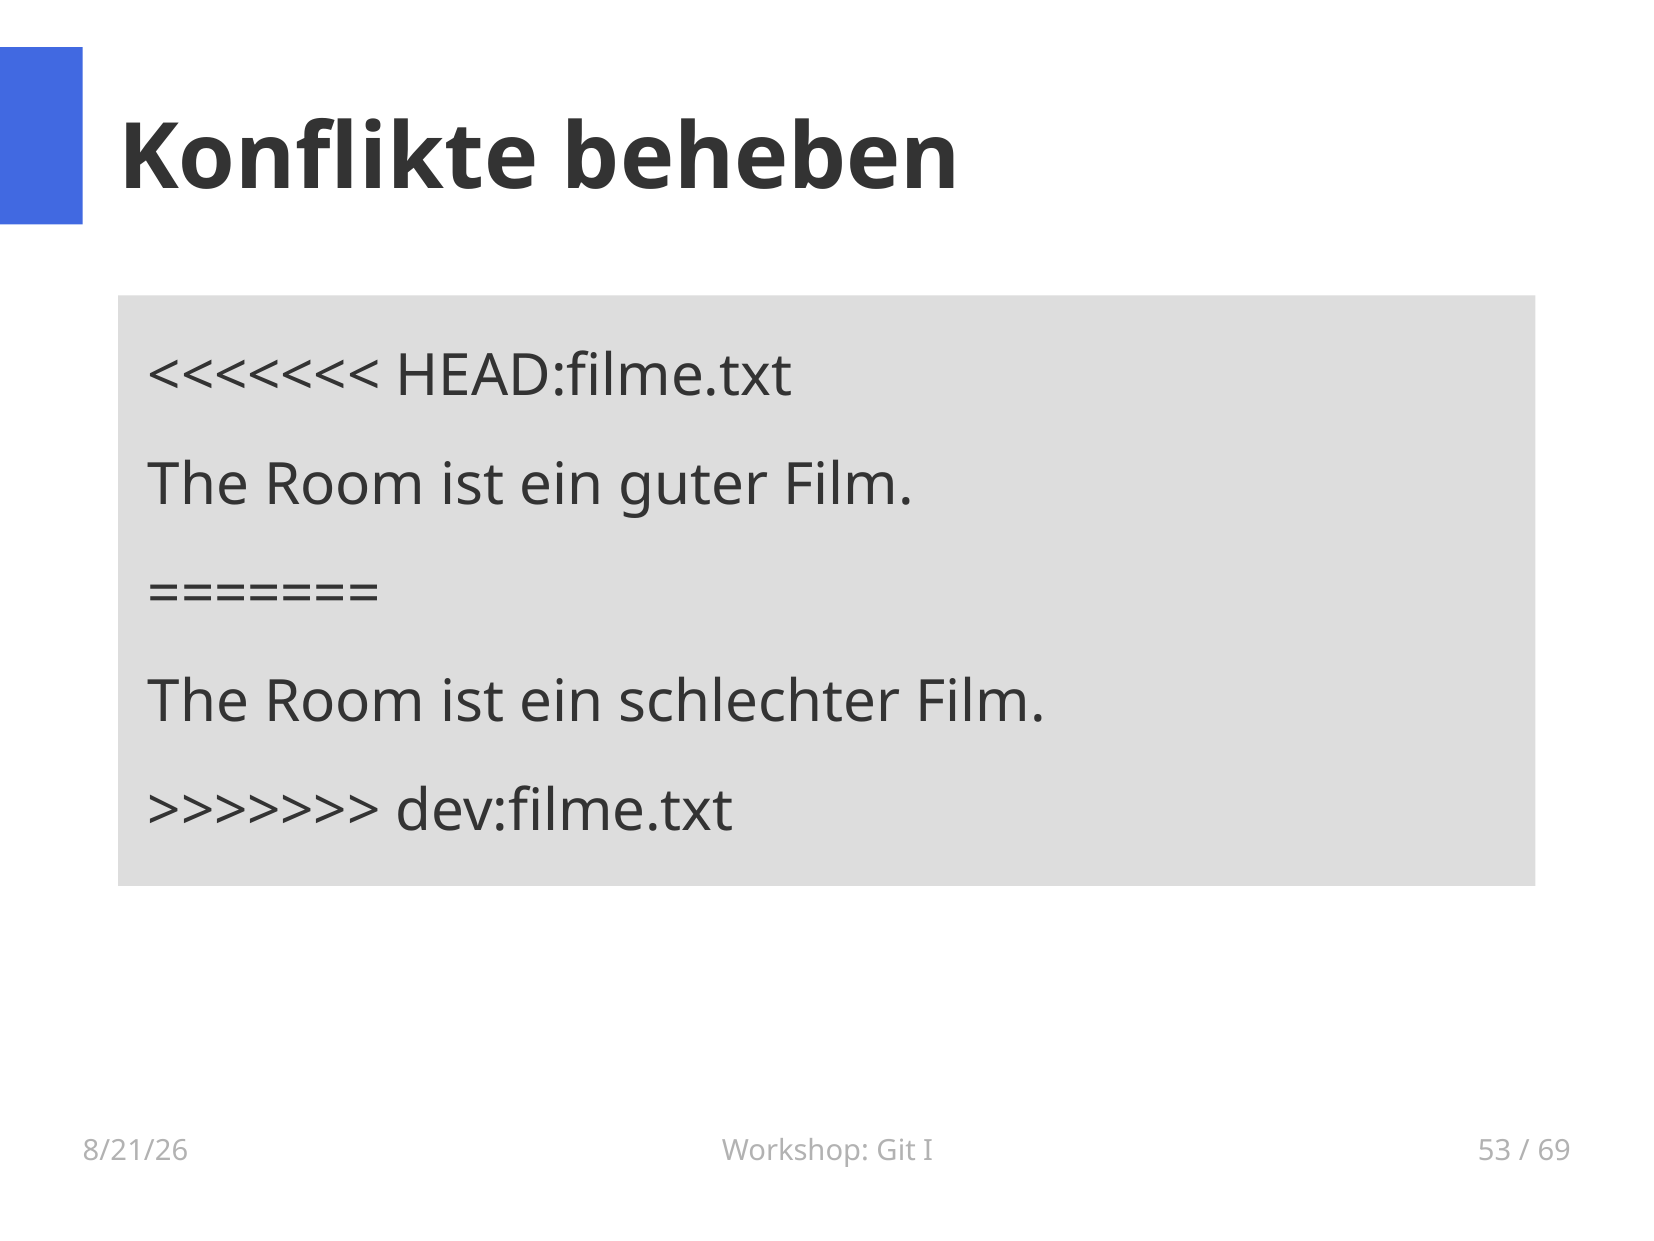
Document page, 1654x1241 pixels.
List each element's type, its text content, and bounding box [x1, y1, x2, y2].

title Konflikte beheben [118, 49, 1571, 257]
list <<<<<<< HEAD:filme.txt The Room ist ein guter Film. ======= The Room ist ein schlechter Film. >>>>>>> dev:filme.txt [118, 295, 1536, 886]
